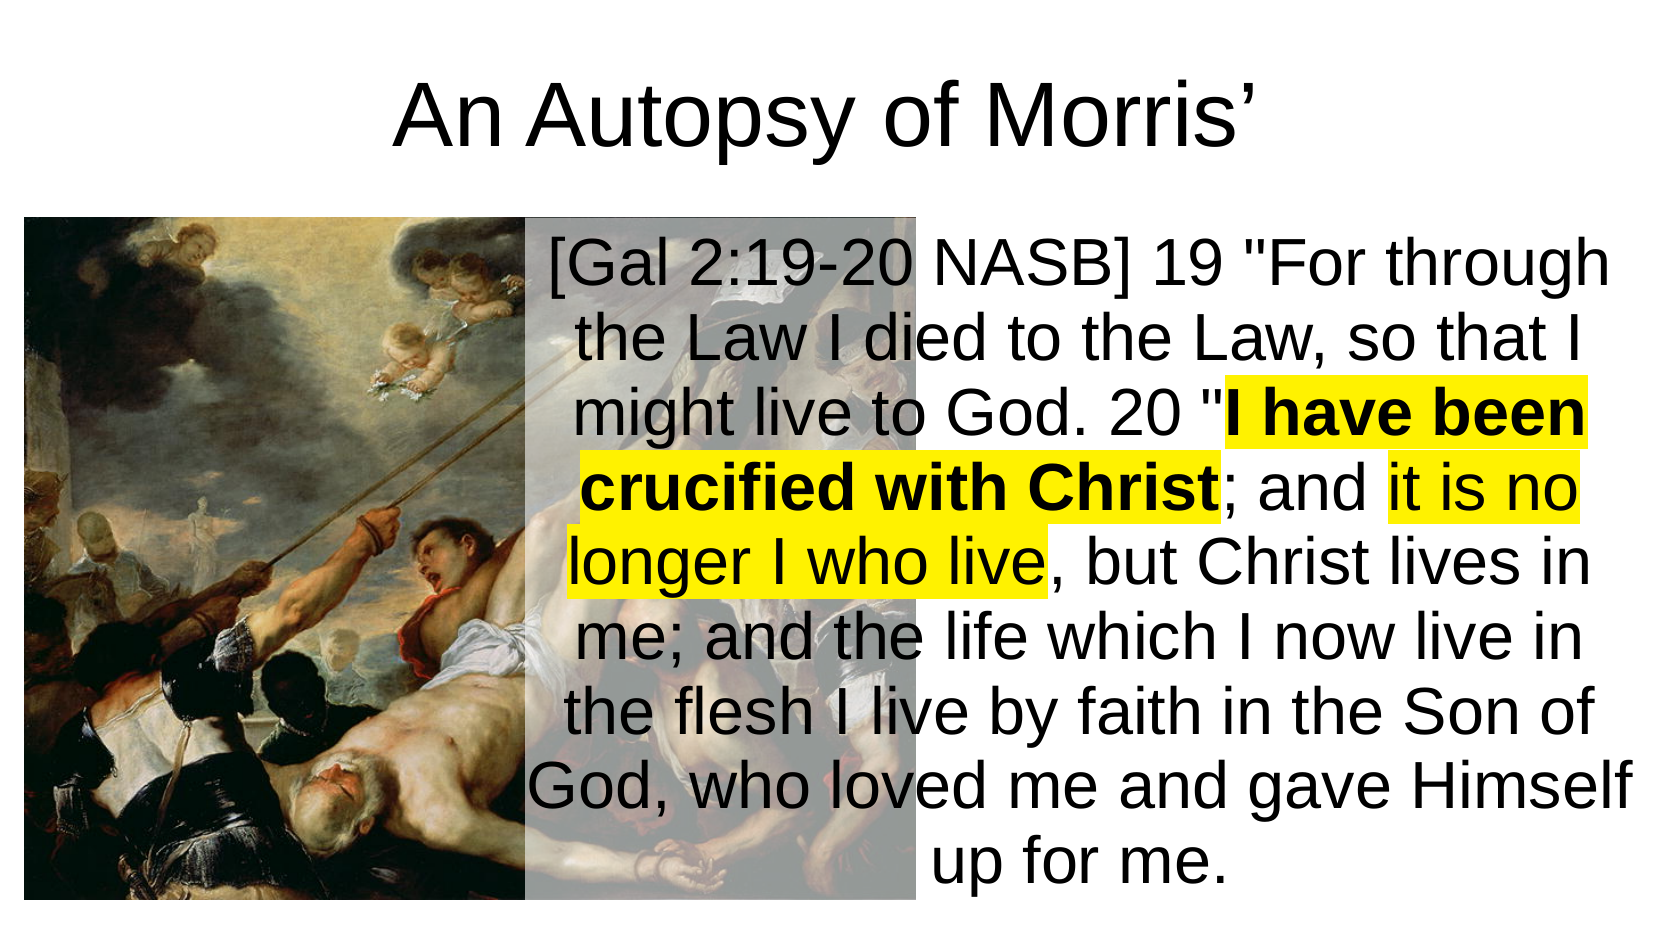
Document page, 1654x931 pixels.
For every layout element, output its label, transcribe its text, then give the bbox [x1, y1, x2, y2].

subtitle [Gal 2:19-20 NASB] 19 "For through the Law I died to the Law, so that I might live to God. 20 "I have been crucified with Christ; and it is no longer I who live, but Christ lives in me; and the life which I now live in the flesh I live by faith in the Son of God, who loved me and gave Himself up for me. [525, 217, 1636, 906]
title An Autopsy of Morris’ [82, 37, 1571, 193]
picture [24, 217, 525, 901]
